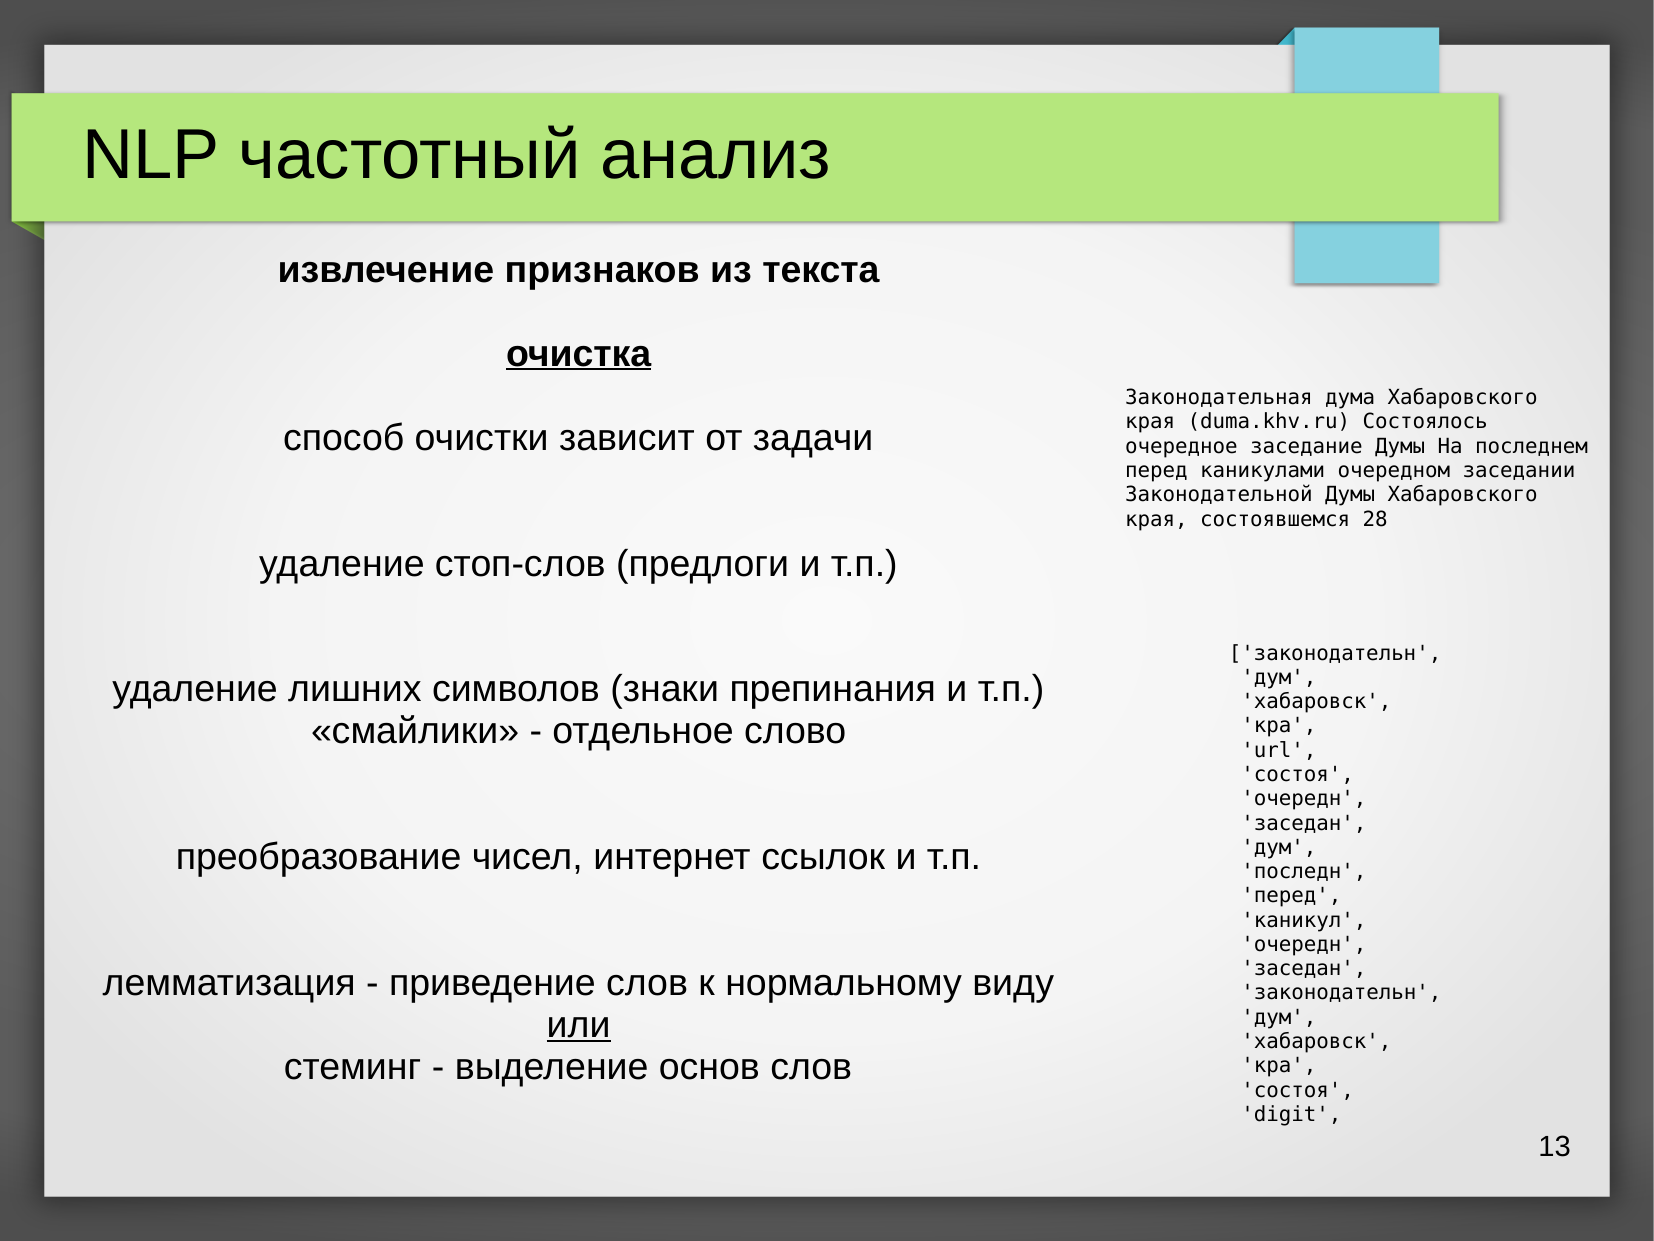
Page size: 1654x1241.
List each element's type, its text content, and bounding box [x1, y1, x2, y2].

picture [0, 0, 1654, 1241]
text_box извлечение признаков из текста очистка способ очистки зависит от задачи удаление стоп-слов (предлоги и т.п.) удаление лишних символов (знаки препинания и т.п.) «смайлики» - отдельное слово преобразование чисел, интернет ссылок и т.п. лемматизация - приведение слов к нормальному виду или стеминг - выделение основ слов [94, 248, 1063, 1130]
text_box Законодательная дума Хабаровского края (duma.khv.ru) Состоялось очередное заседание Думы На последнем перед каникулами очередном заседании Законодательной Думы Хабаровского края, состоявшемся 28 [1110, 377, 1607, 563]
text_box ['законодательн', 'дум', 'хабаровск', 'кра', 'url', 'состоя', 'очередн', 'заседан', 'дум', 'последн', 'перед', 'каникул', 'очередн', 'заседан', 'законодательн', 'дум', 'хабаровск', 'кра', 'состоя', 'digit', [1214, 633, 1489, 1134]
title NLP частотный анализ [82, 113, 1406, 194]
